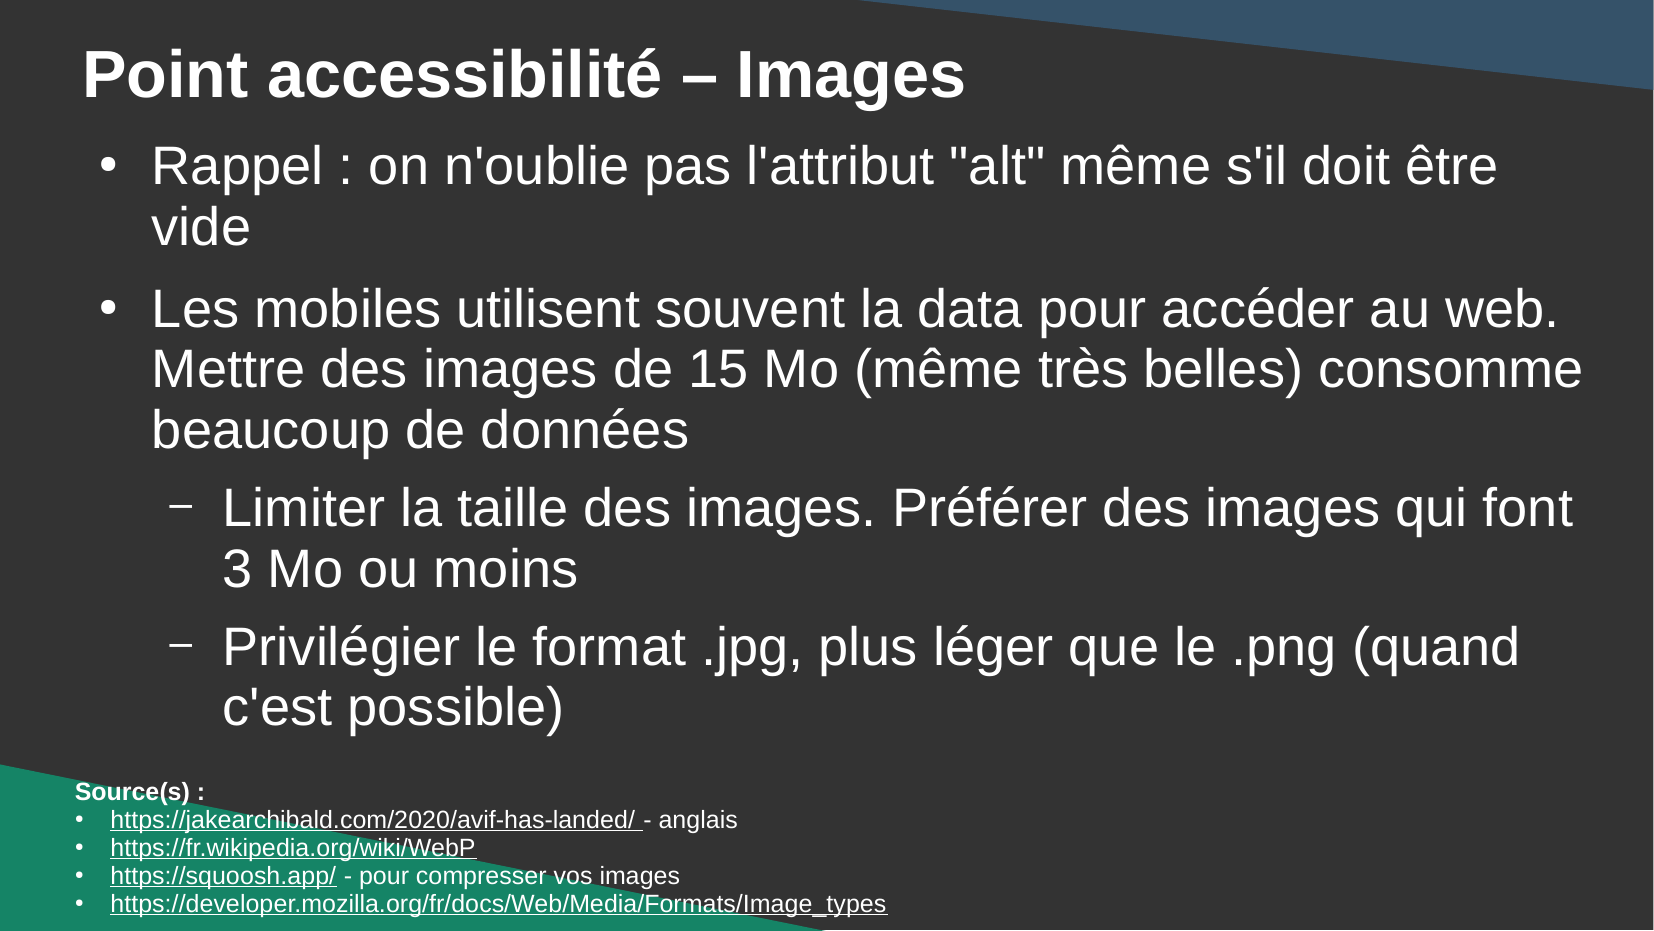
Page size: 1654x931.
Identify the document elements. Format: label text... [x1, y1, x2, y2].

text_box Source(s) : https://jakearchibald.com/2020/avif-has-landed/ - anglais https://fr.wikipedia.org/wiki/WebP https://squoosh.app/ - pour compresser vos images https://developer.mozilla.org/fr/docs/Web/Media/Formats/Image_types [60, 770, 1546, 926]
text_box [0, 764, 826, 931]
list Rappel : on n'oublie pas l'attribut "alt" même s'il doit être vide Les mobiles utilisent souvent la data pour accéder au web. Mettre des images de 15 Mo (même très belles) consomme beaucoup de données Limiter la taille des images. Préférer des images qui font 3 Mo ou moins Privilégier le format .jpg, plus léger que le .png (quand c'est possible) [80, 135, 1605, 745]
text_box [857, 0, 1654, 90]
title Point accessibilité – Images [82, 37, 1571, 122]
